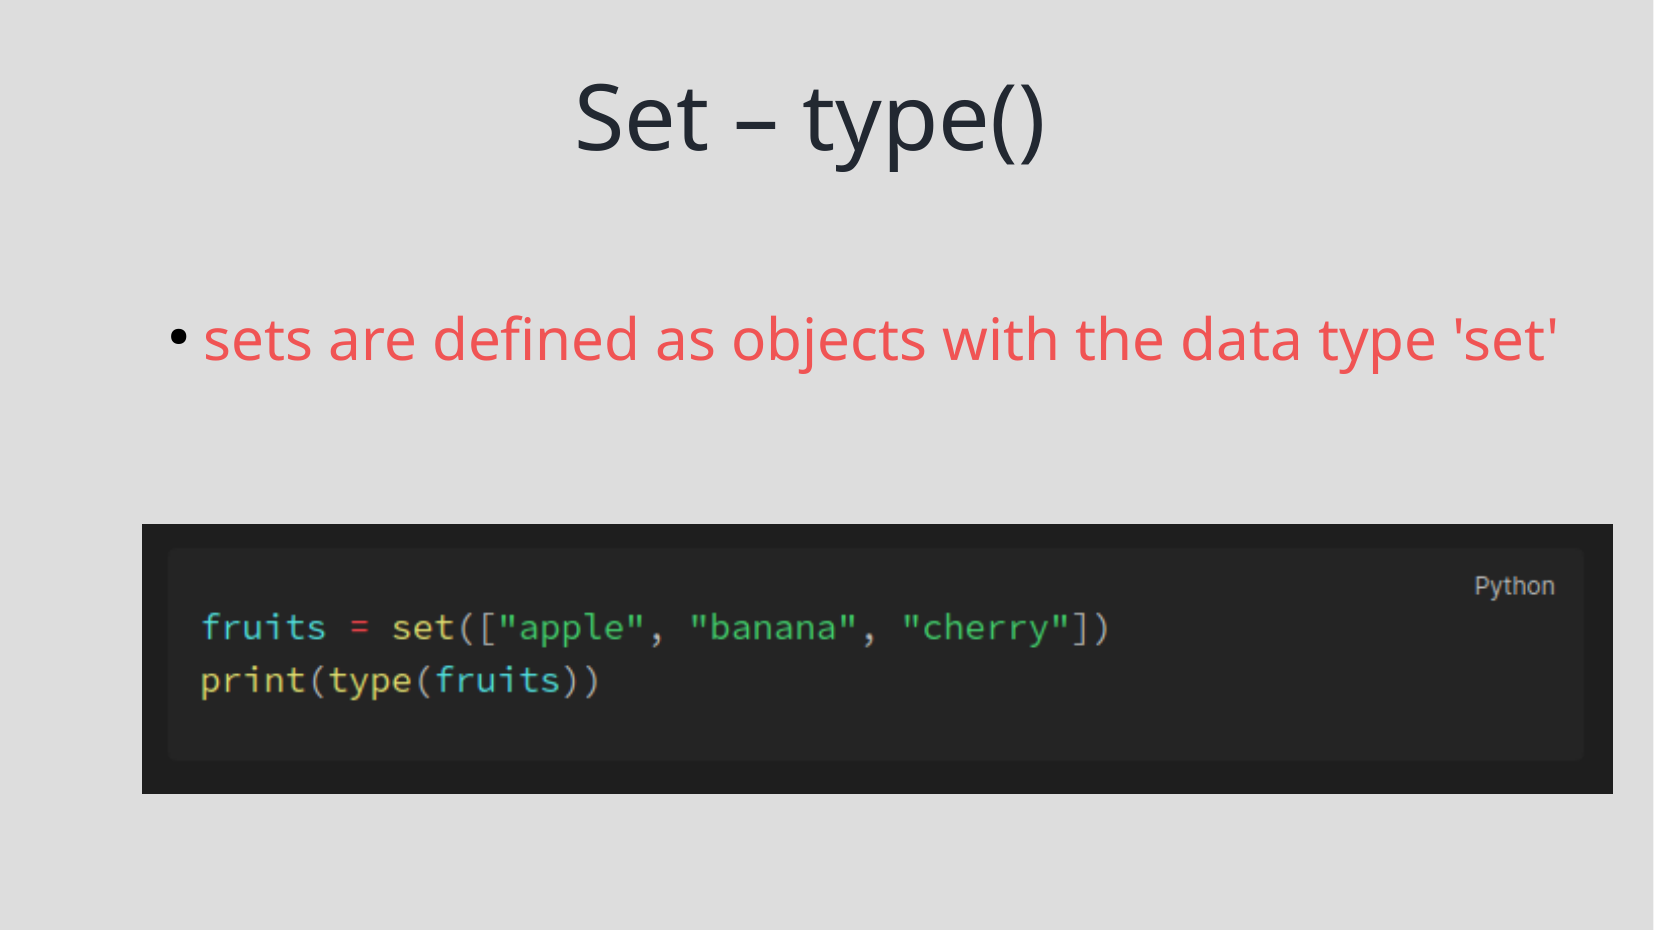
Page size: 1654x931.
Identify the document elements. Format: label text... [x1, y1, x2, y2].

picture [142, 524, 1613, 794]
title Set – type() [82, 37, 1538, 193]
text_box sets are defined as objects with the data type 'set' [153, 291, 1654, 451]
